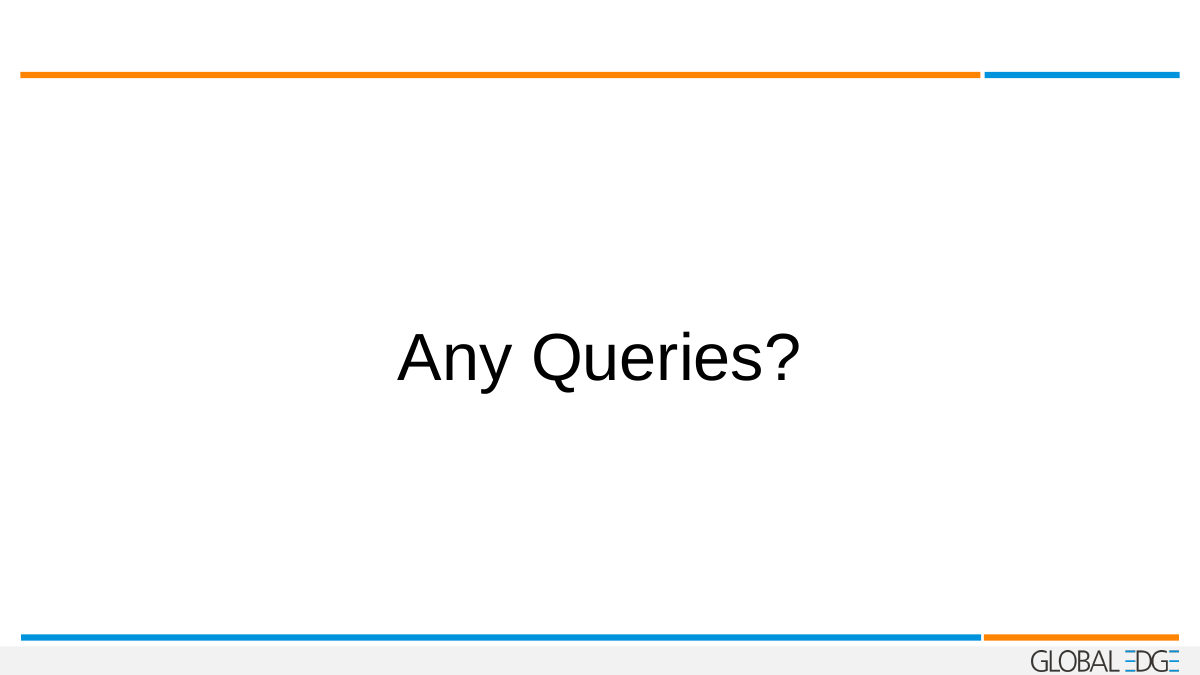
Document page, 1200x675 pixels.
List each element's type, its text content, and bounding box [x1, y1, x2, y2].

subtitle Any Queries? [20, 87, 1179, 628]
picture [1031, 650, 1179, 672]
